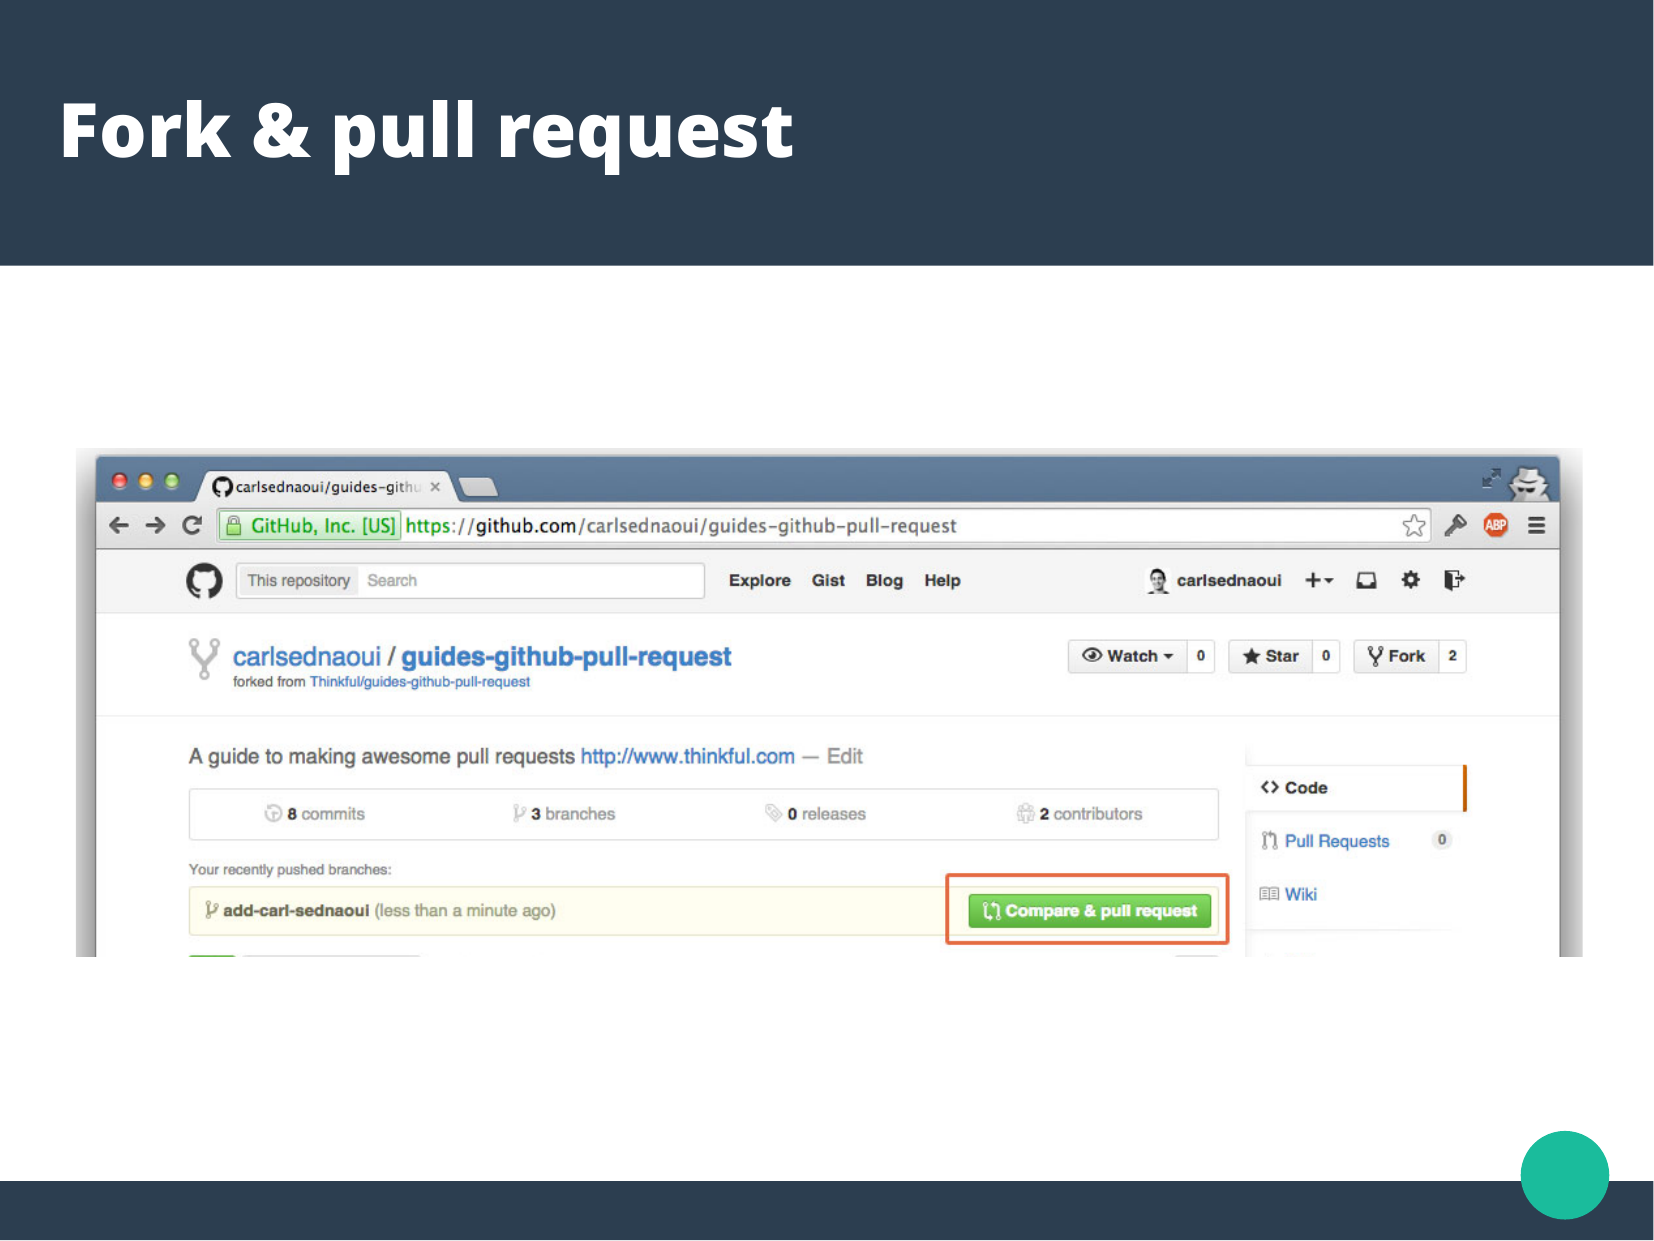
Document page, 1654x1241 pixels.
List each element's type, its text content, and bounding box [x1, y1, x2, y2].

title Fork & pull request [59, 49, 1595, 207]
picture [75, 448, 1583, 957]
